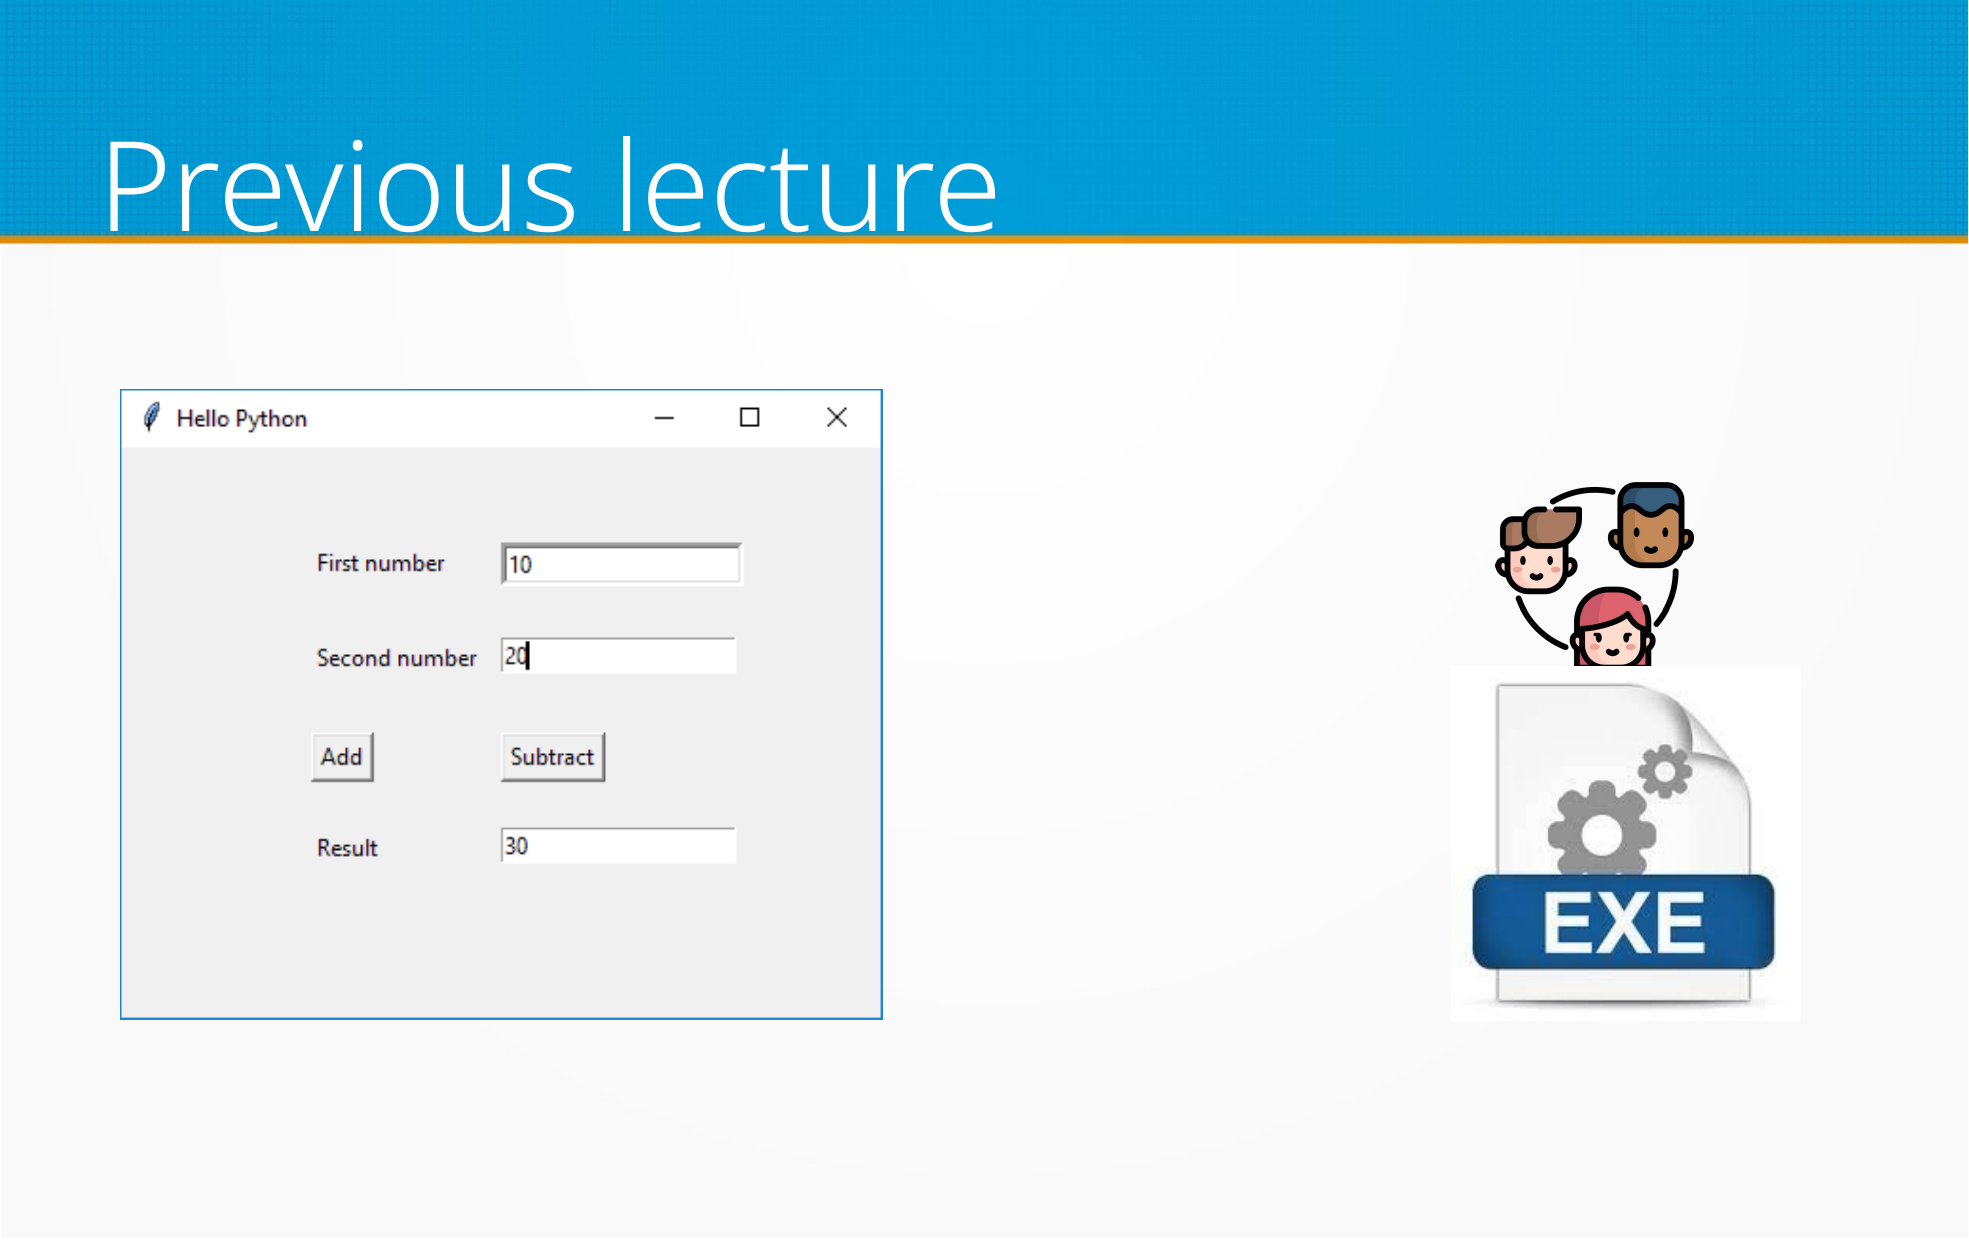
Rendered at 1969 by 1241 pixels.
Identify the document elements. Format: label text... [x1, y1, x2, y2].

title Previous lecture [98, 49, 1870, 257]
picture [0, 233, 1969, 1241]
